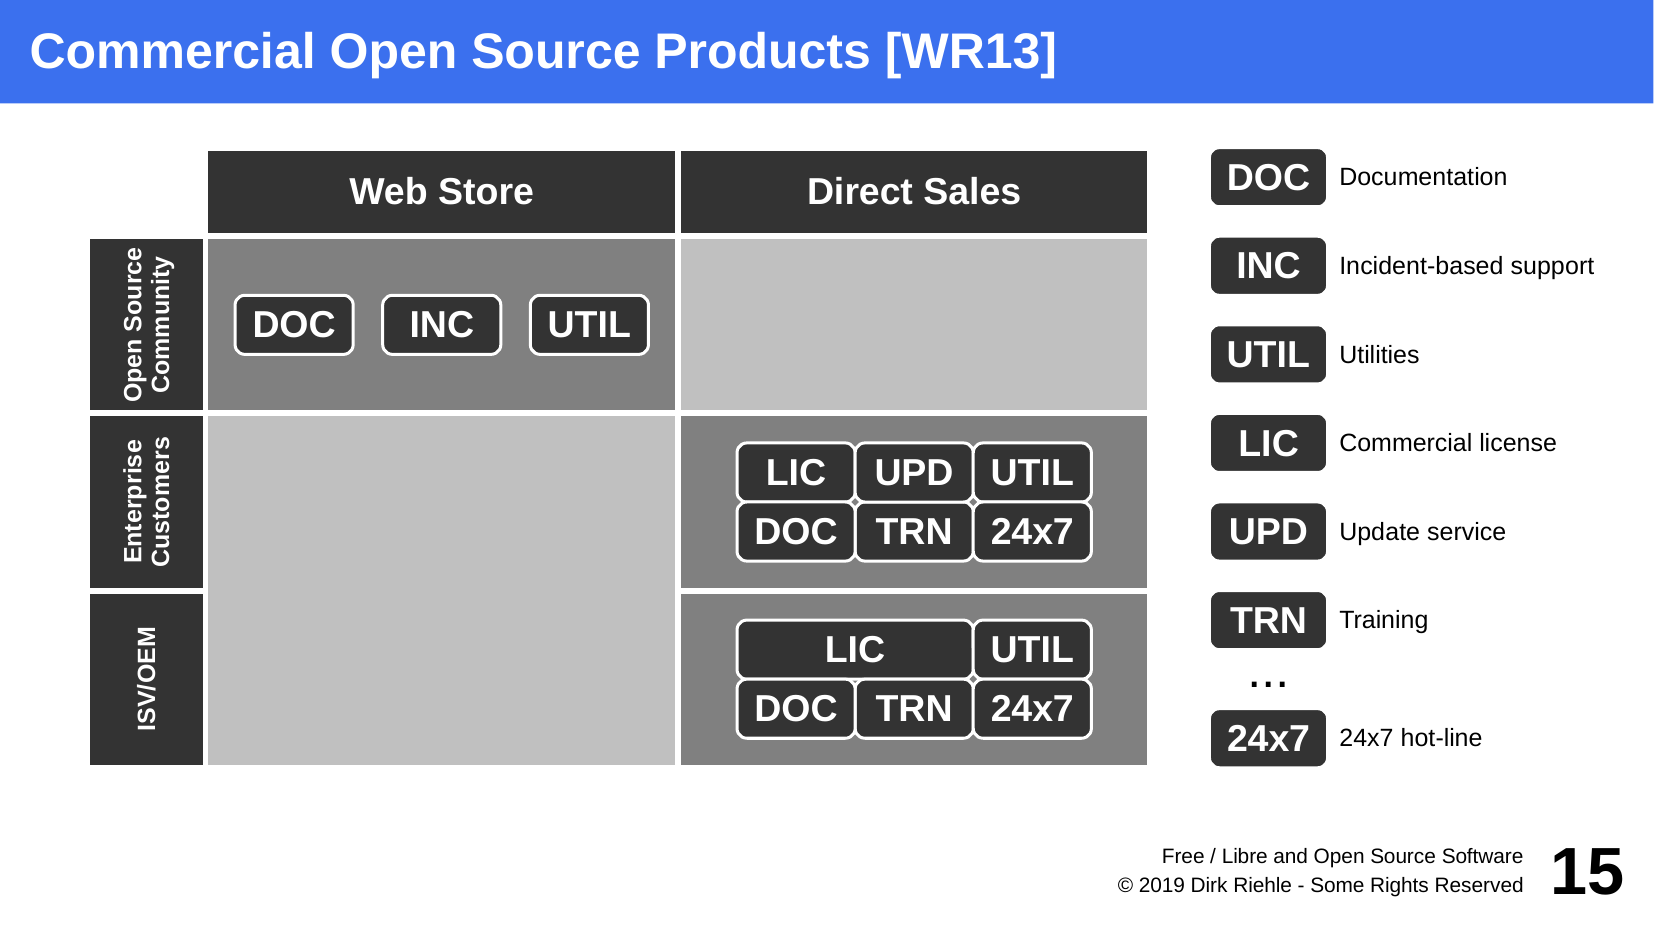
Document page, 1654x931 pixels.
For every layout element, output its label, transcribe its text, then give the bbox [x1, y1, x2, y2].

text_box TRN [1209, 590, 1327, 630]
text_box DOC [737, 679, 856, 739]
text_box Direct Sales [677, 147, 1151, 236]
text_box LIC [1209, 413, 1327, 473]
text_box INC [1209, 236, 1327, 296]
text_box Update service [1327, 501, 1564, 562]
text_box LIC [737, 442, 855, 502]
text_box TRN [855, 502, 973, 562]
text_box Web Store [205, 147, 677, 236]
text_box ISV/OEM [87, 590, 205, 768]
text_box Training [1327, 590, 1564, 650]
text_box ... [1209, 630, 1328, 710]
text_box TRN [1260, 611, 1272, 619]
text_box UTIL [973, 620, 1092, 679]
text_box TRN [1260, 623, 1270, 630]
text_box Open Source Community [87, 236, 205, 413]
text_box Enterprise Customers [87, 413, 205, 590]
text_box Commercial license [1327, 413, 1594, 473]
text_box LIC [737, 620, 973, 680]
text_box 24x7 [1209, 710, 1327, 768]
text_box 24x7 hot-line [1327, 708, 1564, 768]
title Commercial Open Source Products [WR13] [0, 0, 1654, 104]
text_box TRN [855, 679, 973, 739]
text_box [205, 236, 1151, 768]
text_box DOC [737, 501, 856, 562]
text_box TRN [1286, 614, 1295, 630]
text_box INC [382, 295, 501, 355]
text_box Utilities [1327, 324, 1564, 384]
text_box UTIL [973, 442, 1092, 502]
text_box DOC [1209, 147, 1327, 207]
text_box UTIL [530, 295, 649, 355]
text_box Incident-based support [1327, 236, 1623, 296]
text_box UTIL [1209, 324, 1327, 384]
text_box UPD [1209, 501, 1327, 562]
text_box UPD [855, 442, 973, 503]
text_box 24x7 [973, 679, 1092, 739]
text_box Documentation [1327, 147, 1564, 207]
text_box 24x7 [973, 501, 1092, 562]
text_box DOC [235, 295, 354, 355]
